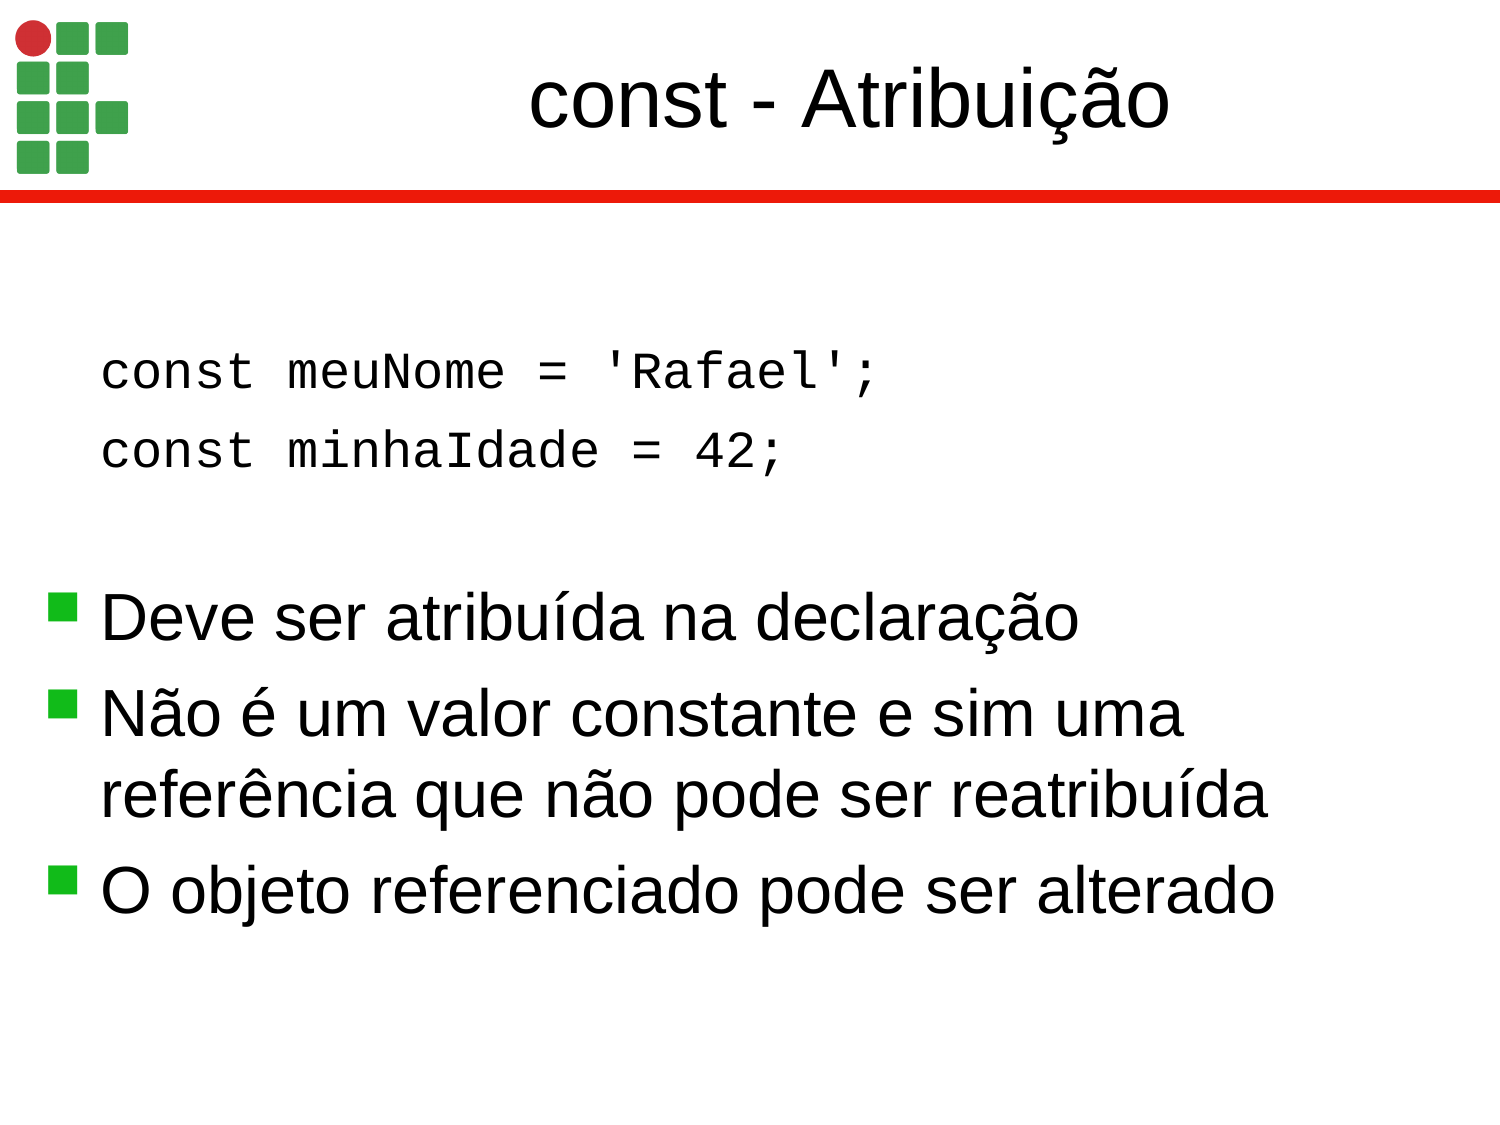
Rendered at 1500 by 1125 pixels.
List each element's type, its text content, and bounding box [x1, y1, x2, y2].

title const - Atribuição [230, 0, 1471, 202]
picture [14, 16, 130, 178]
list const meuNome = 'Rafael'; const minhaIdade = 42; Deve ser atribuída na declaração Não é um valor constante e sim uma referência que não pode ser reatribuída O objeto referenciado pode ser alterado [29, 207, 1471, 1087]
